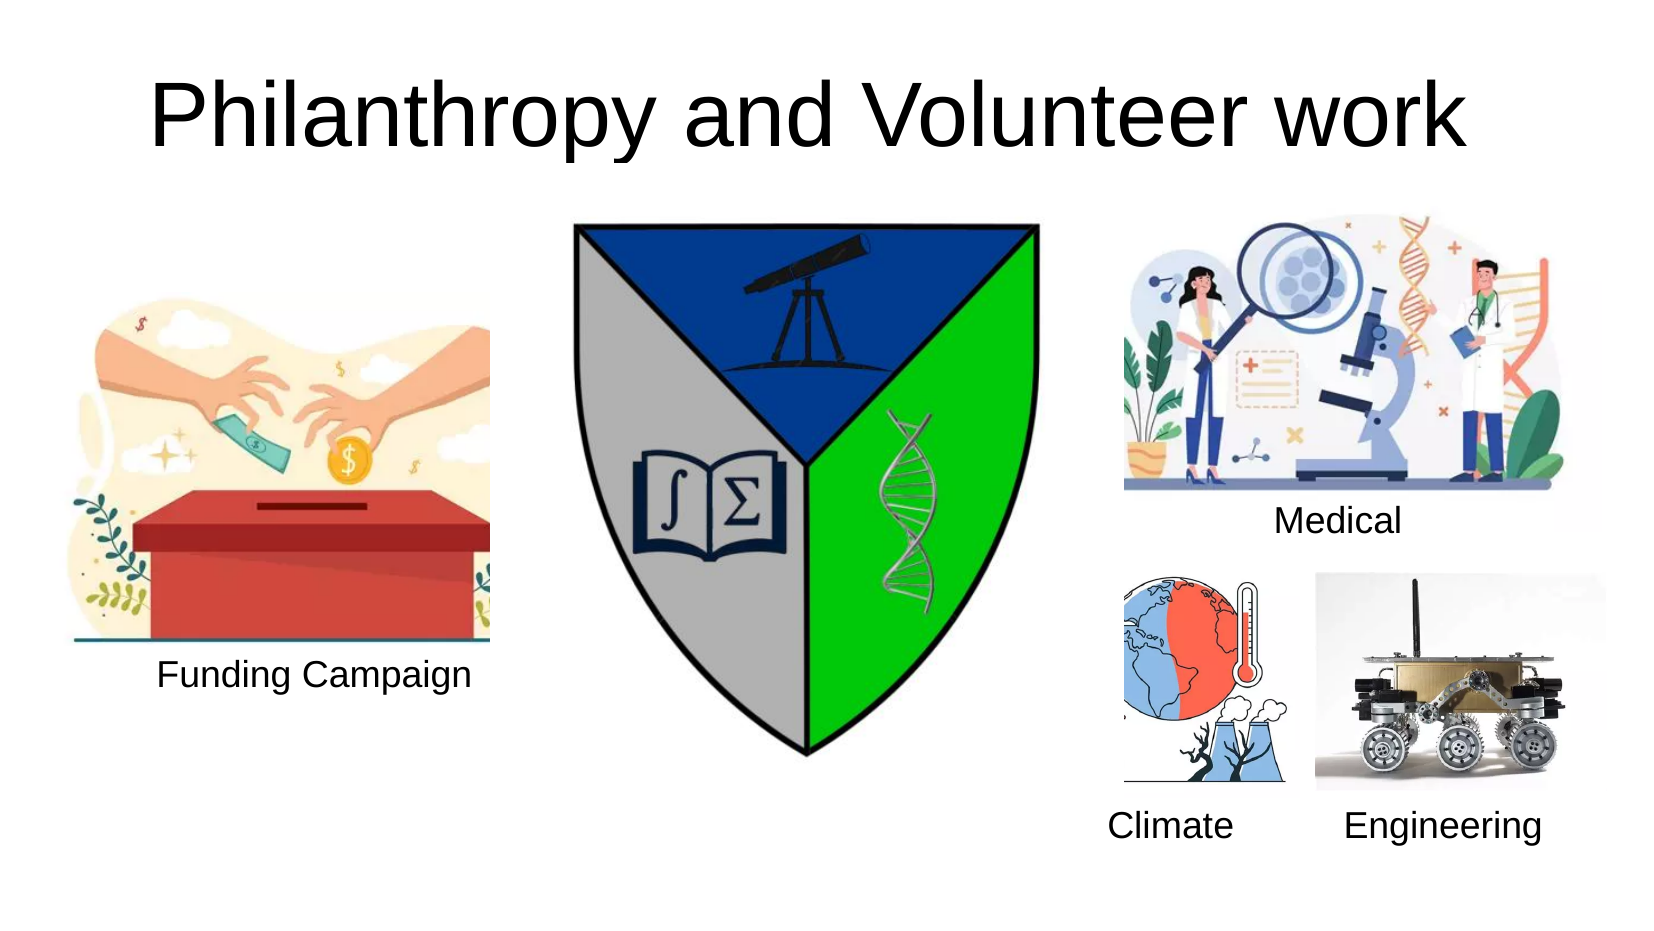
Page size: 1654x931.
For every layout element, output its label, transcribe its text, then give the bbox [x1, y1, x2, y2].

title Philanthropy and Volunteer work [64, 37, 1554, 193]
picture [1315, 572, 1607, 791]
text_box Medical [1258, 492, 1418, 550]
text_box Funding Campaign [141, 645, 502, 745]
text_box Climate [1092, 797, 1250, 855]
text_box Engineering [1328, 797, 1559, 855]
picture [29, 163, 1602, 798]
